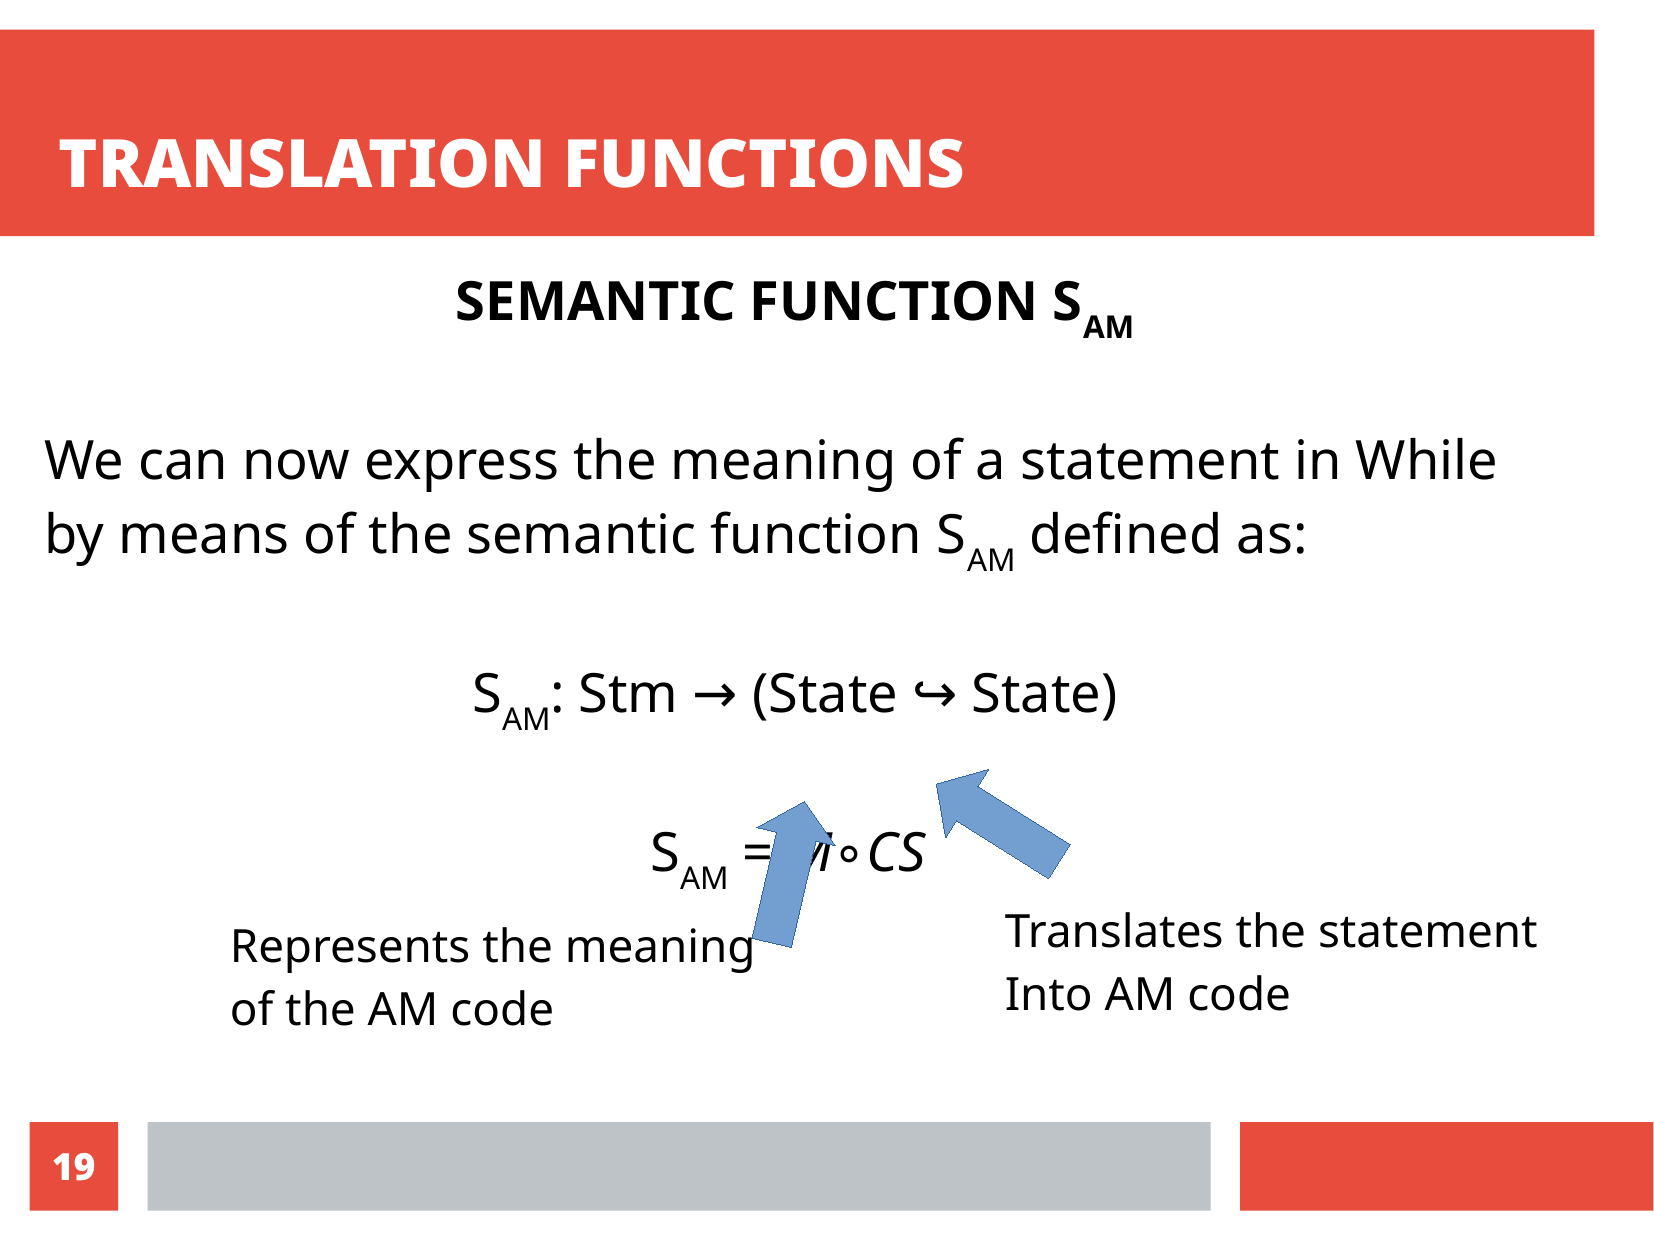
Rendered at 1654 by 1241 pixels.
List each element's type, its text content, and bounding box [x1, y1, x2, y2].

text_box SEMANTIC FUNCTION SAM We can now express the meaning of a statement in While by means of the semantic function SAM defined as: SAM: Stm → (State ↪ State) SAM = M∘CS [30, 255, 1561, 1117]
text_box Translates the statement Into AM code [990, 902, 1540, 1021]
text_box [936, 769, 1071, 879]
text_box [752, 801, 836, 948]
text_box Represents the meaning of the AM code [215, 917, 752, 1036]
title TRANSLATION FUNCTIONS [59, 59, 1595, 207]
